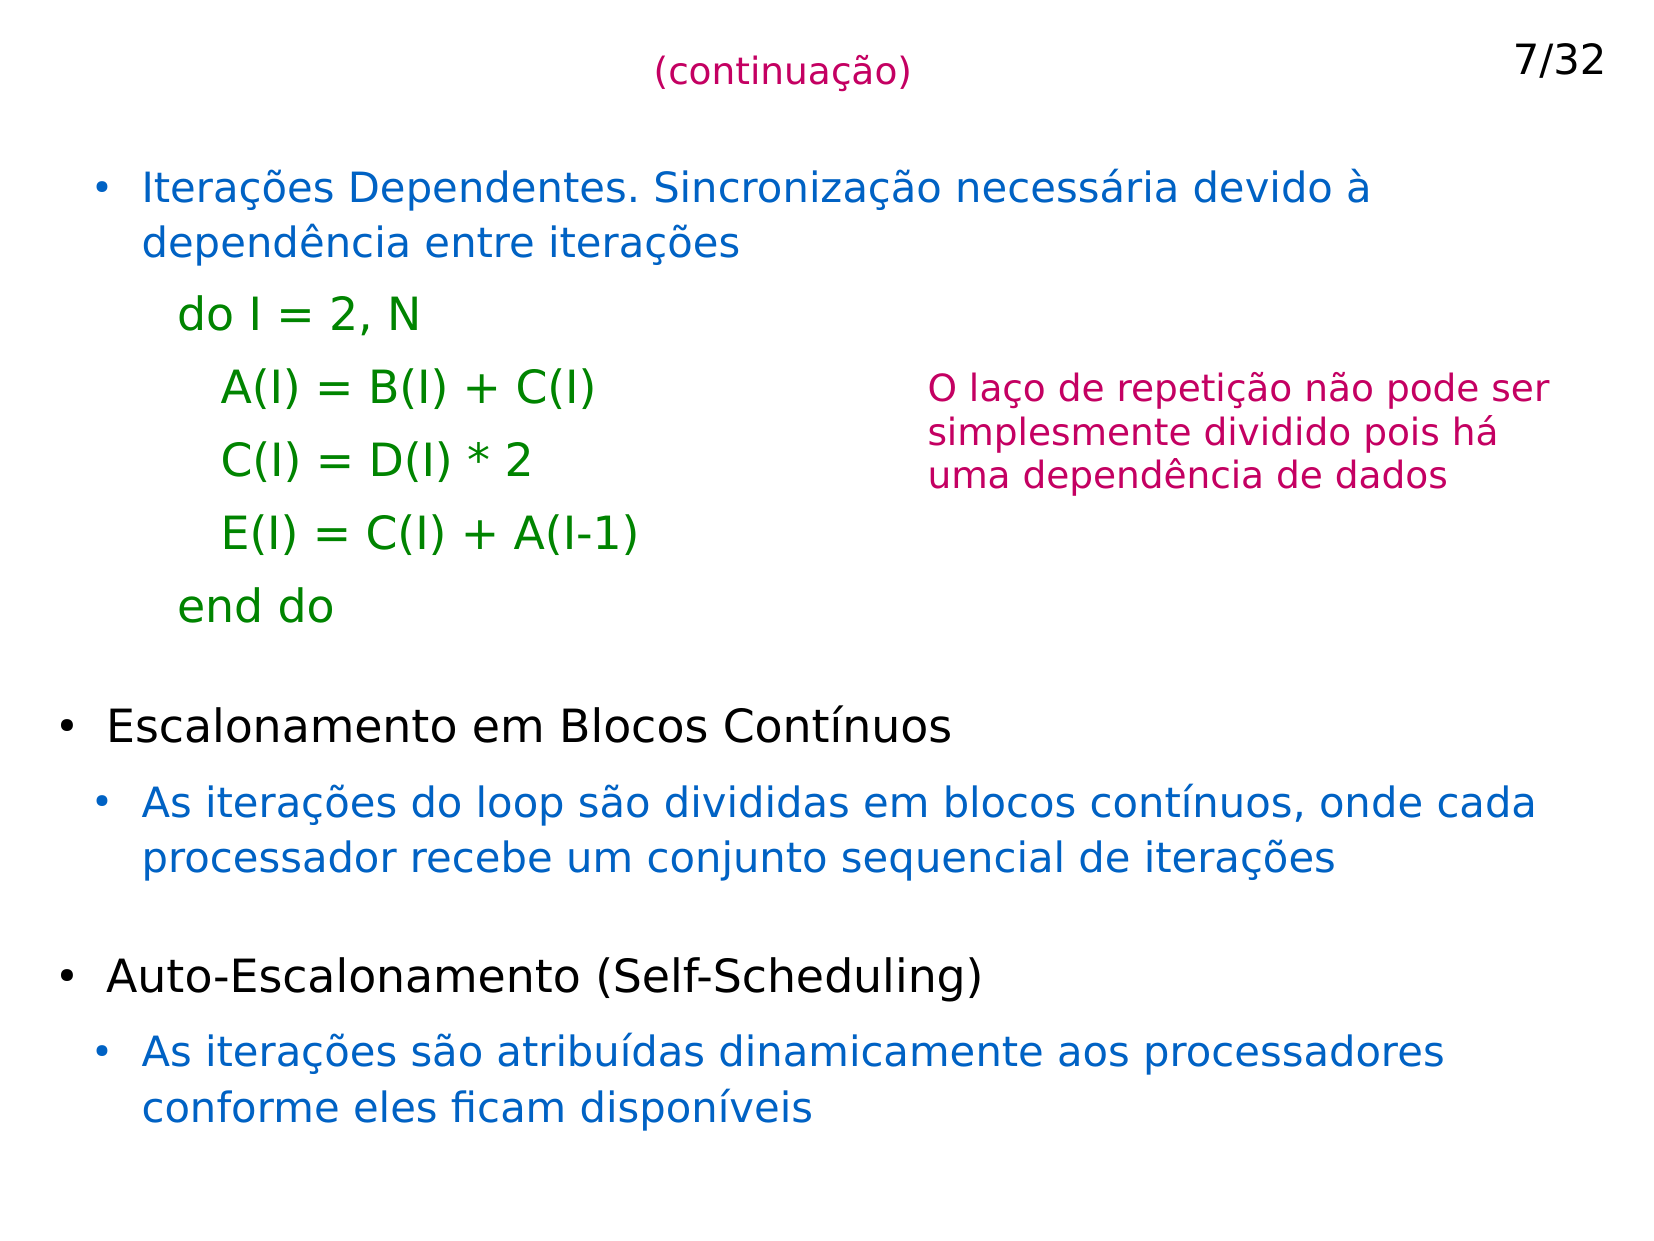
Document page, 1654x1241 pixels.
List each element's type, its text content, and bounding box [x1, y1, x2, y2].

list Iterações Dependentes. Sincronização necessária devido à dependência entre iterações do I = 2, N A(I) = B(I) + C(I) C(I) = D(I) * 2 E(I) = C(I) + A(I-1) end do Escalonamento em Blocos Contínuos As iterações do loop são divididas em blocos contínuos, onde cada processador recebe um conjunto sequencial de iterações Auto-Escalonamento (Self-Scheduling) As iterações são atribuídas dinamicamente aos processadores conforme eles ficam disponíveis [59, 156, 1595, 1211]
text_box O laço de repetição não pode ser simplesmente dividido pois há uma dependência de dados [912, 359, 1580, 637]
text_box (continuação) [638, 42, 928, 102]
